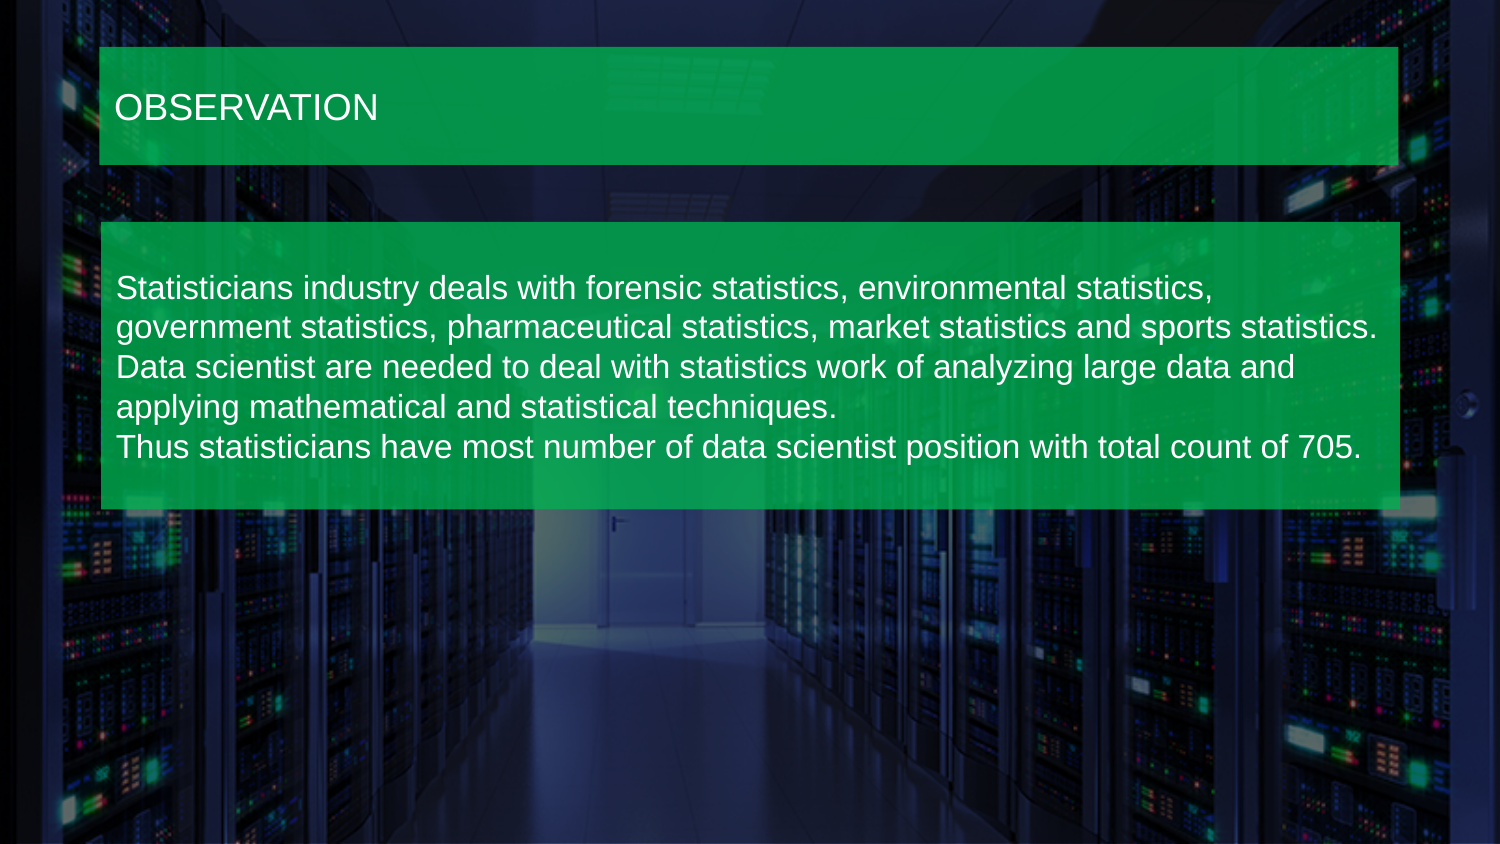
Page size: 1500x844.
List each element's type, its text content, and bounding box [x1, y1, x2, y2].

text_box OBSERVATION [99, 47, 1398, 165]
text_box [0, 0, 1500, 844]
text_box Statisticians industry deals with forensic statistics, environmental statistics, government statistics, pharmaceutical statistics, market statistics and sports statistics. Data scientist are needed to deal with statistics work of analyzing large data and applying mathematical and statistical techniques. Thus statisticians have most number of data scientist position with total count of 705. [101, 222, 1400, 509]
